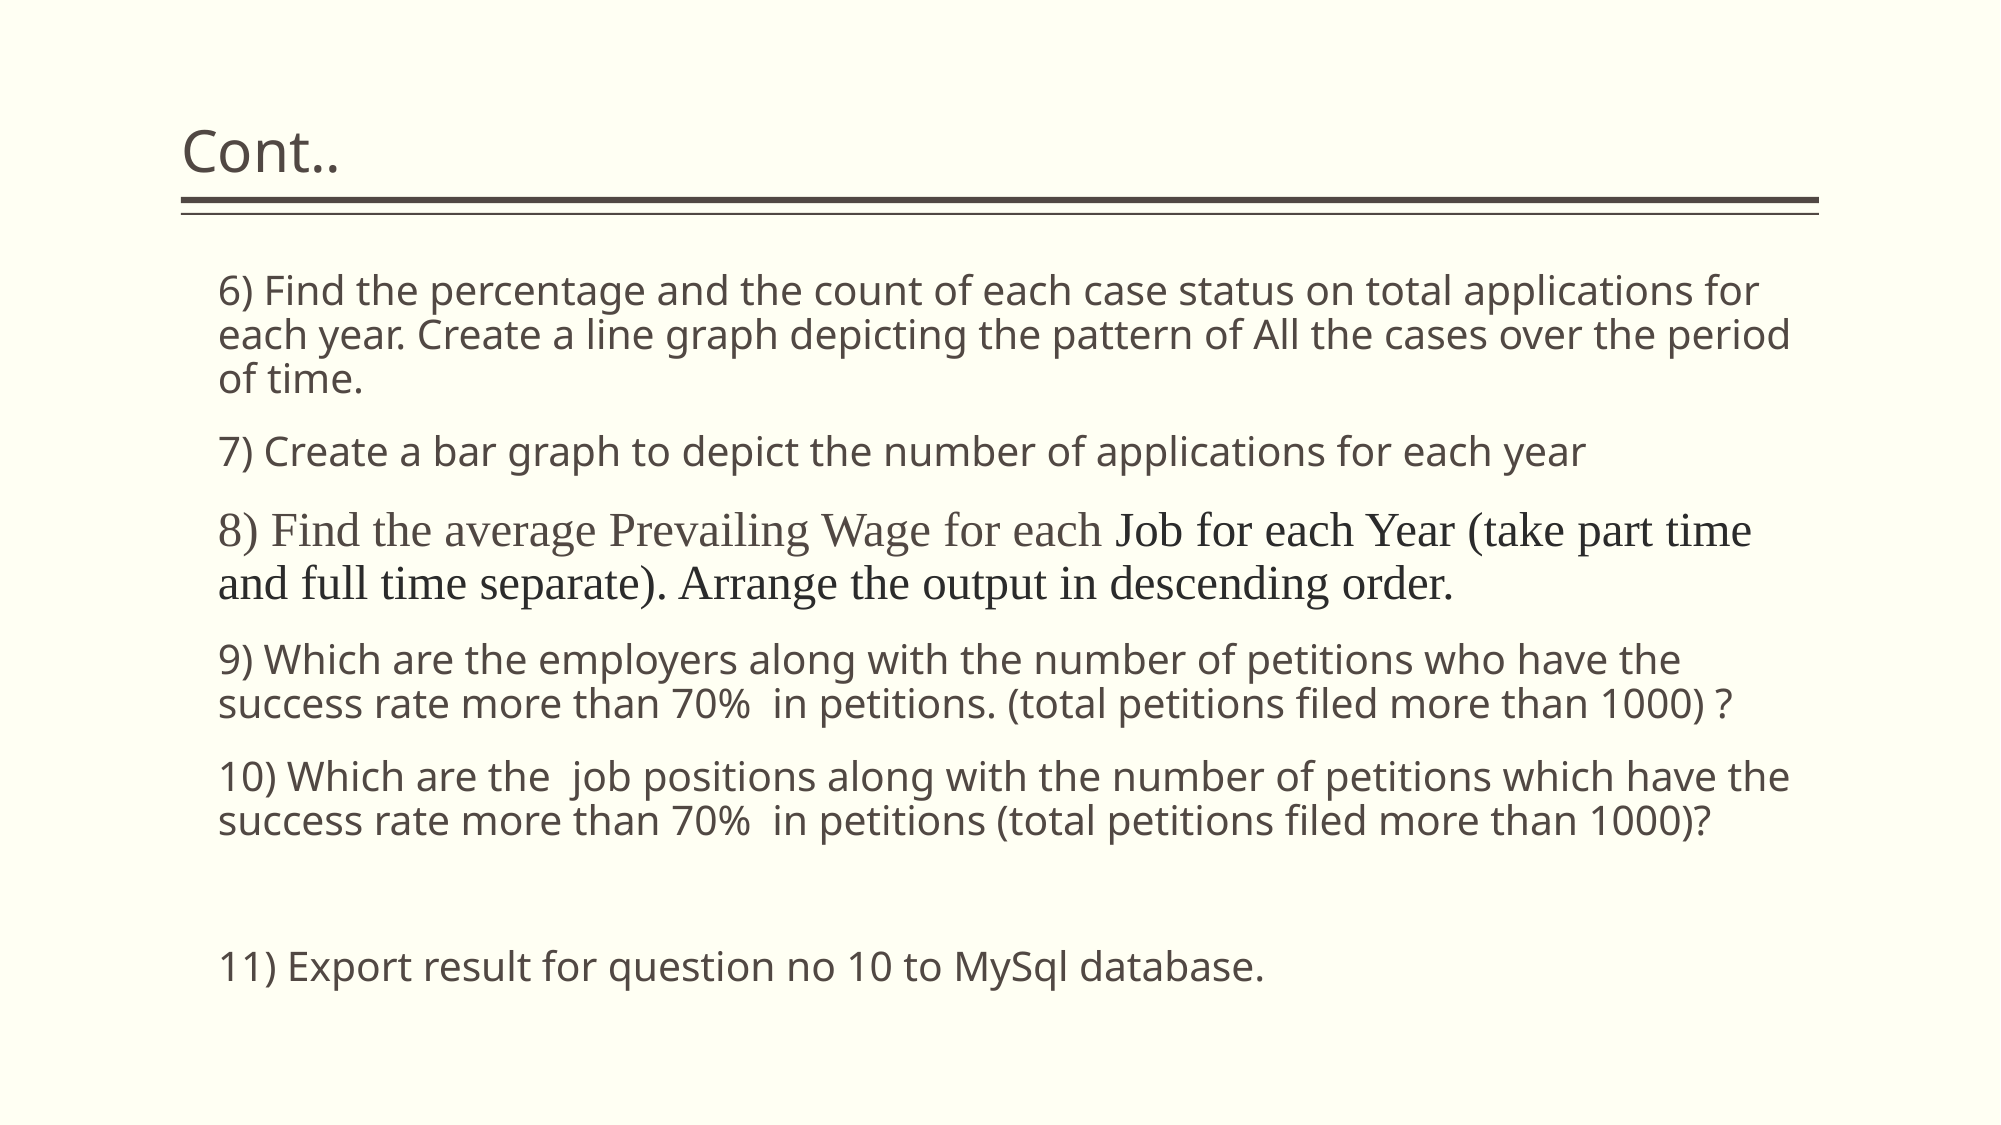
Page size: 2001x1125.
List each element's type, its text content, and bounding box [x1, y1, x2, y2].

list 6) Find the percentage and the count of each case status on total applications for each year. Create a line graph depicting the pattern of All the cases over the period of time. 7) Create a bar graph to depict the number of applications for each year 8) Find the average Prevailing Wage for each Job for each Year (take part time and full time separate). Arrange the output in descending order. 9) Which are the employers along with the number of petitions who have the success rate more than 70% in petitions. (total petitions filed more than 1000) ? 10) Which are the job positions along with the number of petitions which have the success rate more than 70% in petitions (total petitions filed more than 1000)? 11) Export result for question no 10 to MySql database. [181, 262, 1819, 1013]
title Cont.. [181, 12, 1819, 193]
